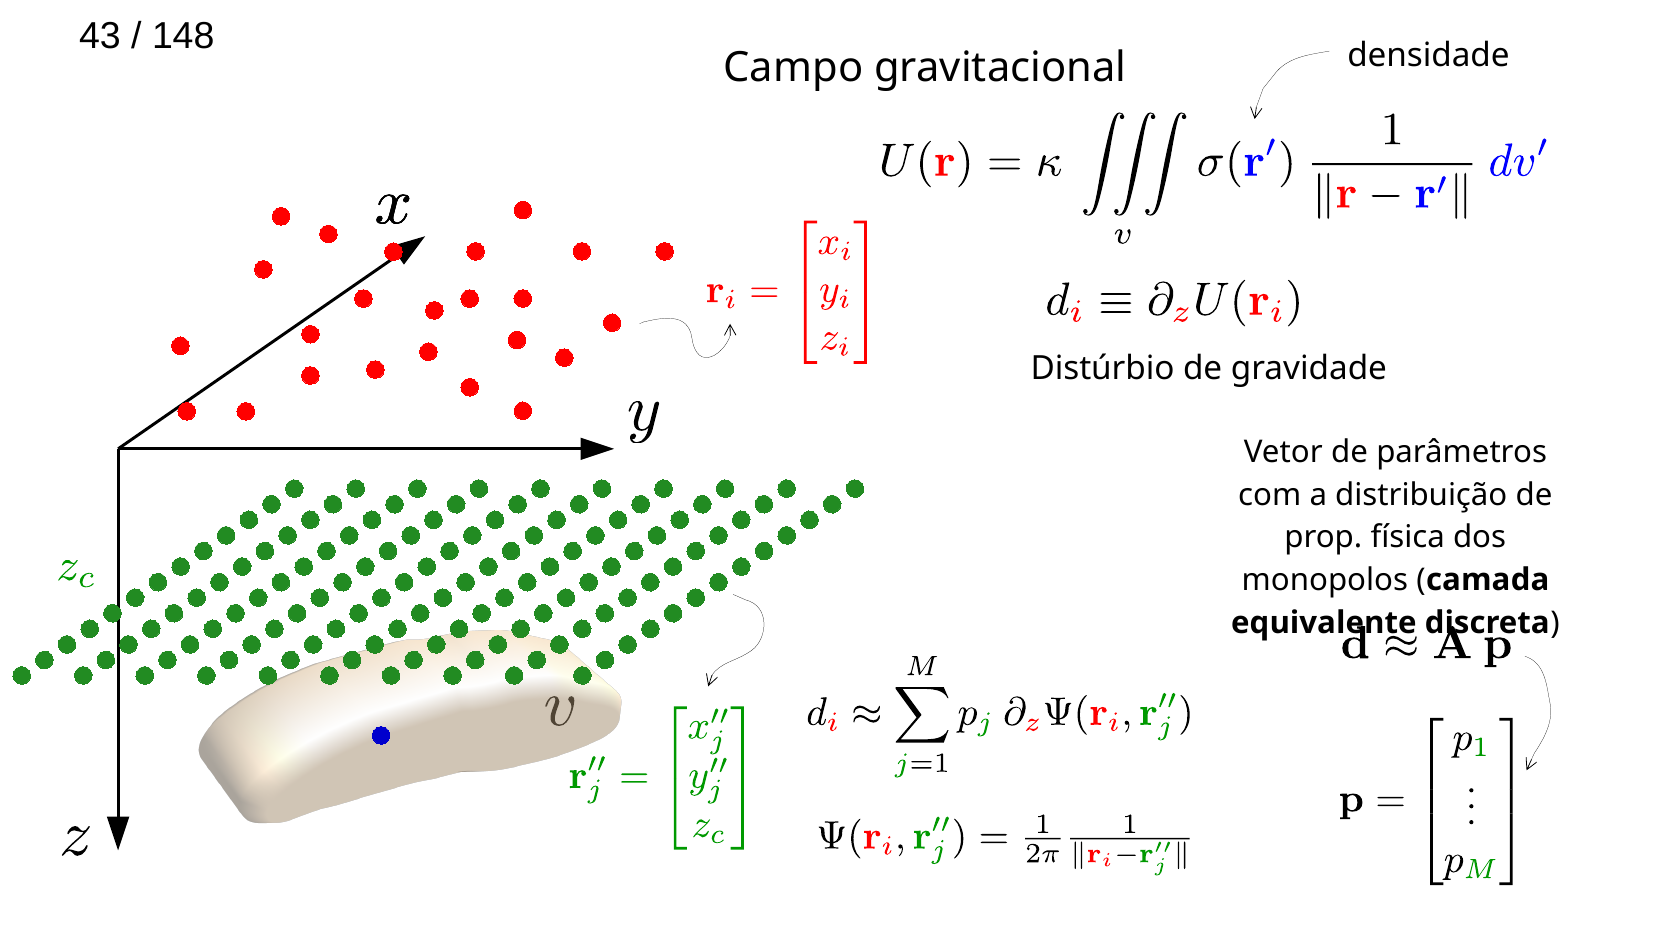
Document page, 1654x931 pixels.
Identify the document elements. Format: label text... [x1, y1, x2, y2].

picture [704, 112, 1548, 366]
text_box [119, 635, 138, 654]
text_box [343, 651, 361, 669]
text_box [240, 510, 258, 529]
text_box [618, 588, 637, 607]
picture [1043, 278, 1306, 329]
text_box [427, 635, 446, 654]
text_box [301, 366, 320, 385]
text_box [573, 242, 591, 261]
text_box [664, 557, 682, 576]
picture [374, 194, 413, 224]
text_box [379, 542, 397, 560]
text_box [655, 242, 674, 261]
text_box [285, 479, 304, 498]
text_box [550, 635, 569, 654]
text_box [447, 495, 466, 514]
text_box [472, 604, 491, 623]
text_box [513, 289, 532, 308]
text_box [603, 313, 621, 332]
text_box [527, 651, 546, 669]
text_box [366, 360, 385, 379]
text_box [74, 666, 93, 685]
text_box [525, 526, 543, 545]
text_box [579, 573, 598, 592]
text_box [514, 401, 532, 420]
text_box [593, 479, 611, 498]
text_box [505, 666, 523, 685]
text_box [618, 635, 637, 654]
text_box [262, 495, 281, 514]
text_box [226, 604, 245, 623]
text_box [327, 619, 345, 638]
text_box [319, 225, 338, 243]
text_box [411, 604, 430, 623]
text_box [356, 557, 375, 576]
text_box [217, 526, 235, 545]
text_box [602, 557, 621, 576]
text_box [181, 635, 199, 654]
text_box [12, 666, 31, 685]
text_box [573, 619, 592, 638]
text_box [531, 479, 550, 498]
text_box [294, 557, 313, 576]
text_box [304, 635, 323, 654]
text_box [709, 526, 728, 545]
text_box Campo gravitacional [708, 29, 1112, 91]
text_box [495, 588, 514, 607]
text_box [340, 526, 359, 545]
text_box [103, 604, 122, 623]
text_box [365, 635, 384, 654]
text_box [450, 619, 468, 638]
text_box [401, 526, 420, 545]
text_box [508, 495, 527, 514]
text_box [372, 726, 390, 745]
picture [566, 704, 759, 852]
text_box [586, 526, 605, 545]
text_box [716, 479, 734, 498]
text_box [648, 526, 666, 545]
text_box [596, 651, 614, 669]
text_box [187, 588, 206, 607]
text_box [508, 331, 526, 349]
text_box [686, 588, 705, 607]
text_box [385, 495, 404, 514]
text_box [456, 573, 475, 592]
text_box [80, 619, 99, 638]
text_box [846, 479, 864, 498]
text_box [595, 604, 614, 623]
text_box [317, 542, 336, 560]
picture [806, 656, 1194, 778]
text_box [135, 666, 154, 685]
text_box [470, 479, 488, 498]
text_box [210, 573, 229, 592]
text_box [349, 604, 368, 623]
text_box [732, 557, 751, 576]
text_box [310, 588, 329, 607]
text_box [242, 635, 261, 654]
text_box [534, 604, 553, 623]
text_box [158, 651, 177, 669]
text_box [384, 242, 403, 261]
text_box [466, 651, 485, 669]
text_box [126, 588, 145, 607]
text_box [547, 510, 566, 529]
picture [816, 814, 1190, 876]
text_box [142, 619, 161, 638]
text_box [555, 348, 574, 367]
text_box [165, 604, 183, 623]
text_box [709, 573, 728, 592]
text_box [479, 557, 498, 576]
text_box [609, 510, 627, 529]
text_box [220, 651, 238, 669]
text_box [324, 495, 342, 514]
text_box [488, 635, 507, 654]
text_box [573, 666, 592, 685]
text_box [570, 495, 589, 514]
text_box [354, 289, 373, 308]
text_box densidade [1332, 23, 1521, 76]
text_box [272, 207, 290, 226]
picture [1340, 626, 1513, 668]
text_box [693, 495, 712, 514]
text_box [301, 325, 320, 344]
text_box [281, 651, 300, 669]
text_box [301, 510, 320, 529]
text_box [425, 301, 444, 320]
text_box [466, 242, 485, 261]
text_box [256, 542, 274, 560]
text_box [777, 526, 796, 545]
text_box [511, 619, 530, 638]
text_box [563, 542, 582, 560]
text_box [346, 479, 365, 498]
text_box [417, 557, 436, 576]
text_box [419, 342, 438, 361]
picture [59, 826, 93, 856]
text_box Vetor de parâmetros com a distribuição de prop. física dos monopolos (camada equivalente discreta) [1216, 421, 1583, 622]
text_box [518, 573, 537, 592]
text_box [424, 510, 443, 529]
text_box [641, 573, 660, 592]
text_box [233, 557, 252, 576]
text_box [272, 573, 290, 592]
picture [1337, 716, 1528, 887]
text_box [363, 510, 381, 529]
text_box [395, 573, 413, 592]
picture [626, 401, 662, 443]
text_box [249, 588, 268, 607]
text_box [254, 260, 273, 279]
text_box [777, 479, 796, 498]
text_box [197, 666, 216, 685]
text_box [631, 495, 650, 514]
text_box [333, 573, 352, 592]
text_box [463, 526, 482, 545]
text_box [443, 666, 462, 685]
text_box [800, 510, 819, 529]
text_box [177, 402, 196, 421]
picture [56, 560, 95, 588]
text_box [278, 526, 297, 545]
text_box [486, 510, 504, 529]
text_box [502, 542, 520, 560]
text_box [434, 588, 452, 607]
text_box [823, 495, 842, 514]
text_box [236, 402, 255, 421]
text_box [755, 495, 773, 514]
text_box [541, 557, 559, 576]
text_box [440, 542, 459, 560]
text_box [320, 666, 339, 685]
text_box [654, 479, 673, 498]
text_box [265, 619, 284, 638]
text_box [382, 666, 400, 685]
text_box [58, 635, 76, 654]
text_box [641, 619, 660, 638]
text_box [203, 619, 222, 638]
text_box [557, 588, 575, 607]
text_box [664, 604, 682, 623]
text_box [408, 479, 427, 498]
text_box [171, 557, 190, 576]
text_box [670, 510, 689, 529]
text_box [288, 604, 306, 623]
text_box [388, 619, 407, 638]
text_box [625, 542, 644, 560]
text_box [35, 651, 54, 669]
text_box [460, 378, 479, 397]
text_box [514, 201, 532, 219]
text_box [97, 651, 115, 669]
text_box <number> / 148 [0, 0, 240, 71]
text_box [460, 289, 479, 308]
text_box [686, 542, 705, 560]
text_box [194, 542, 213, 560]
text_box [171, 336, 190, 355]
text_box [149, 573, 167, 592]
text_box [259, 666, 277, 685]
text_box [404, 651, 423, 669]
text_box Distúrbio de gravidade [1015, 336, 1380, 388]
text_box [372, 588, 391, 607]
text_box [755, 542, 773, 560]
text_box [732, 510, 751, 529]
